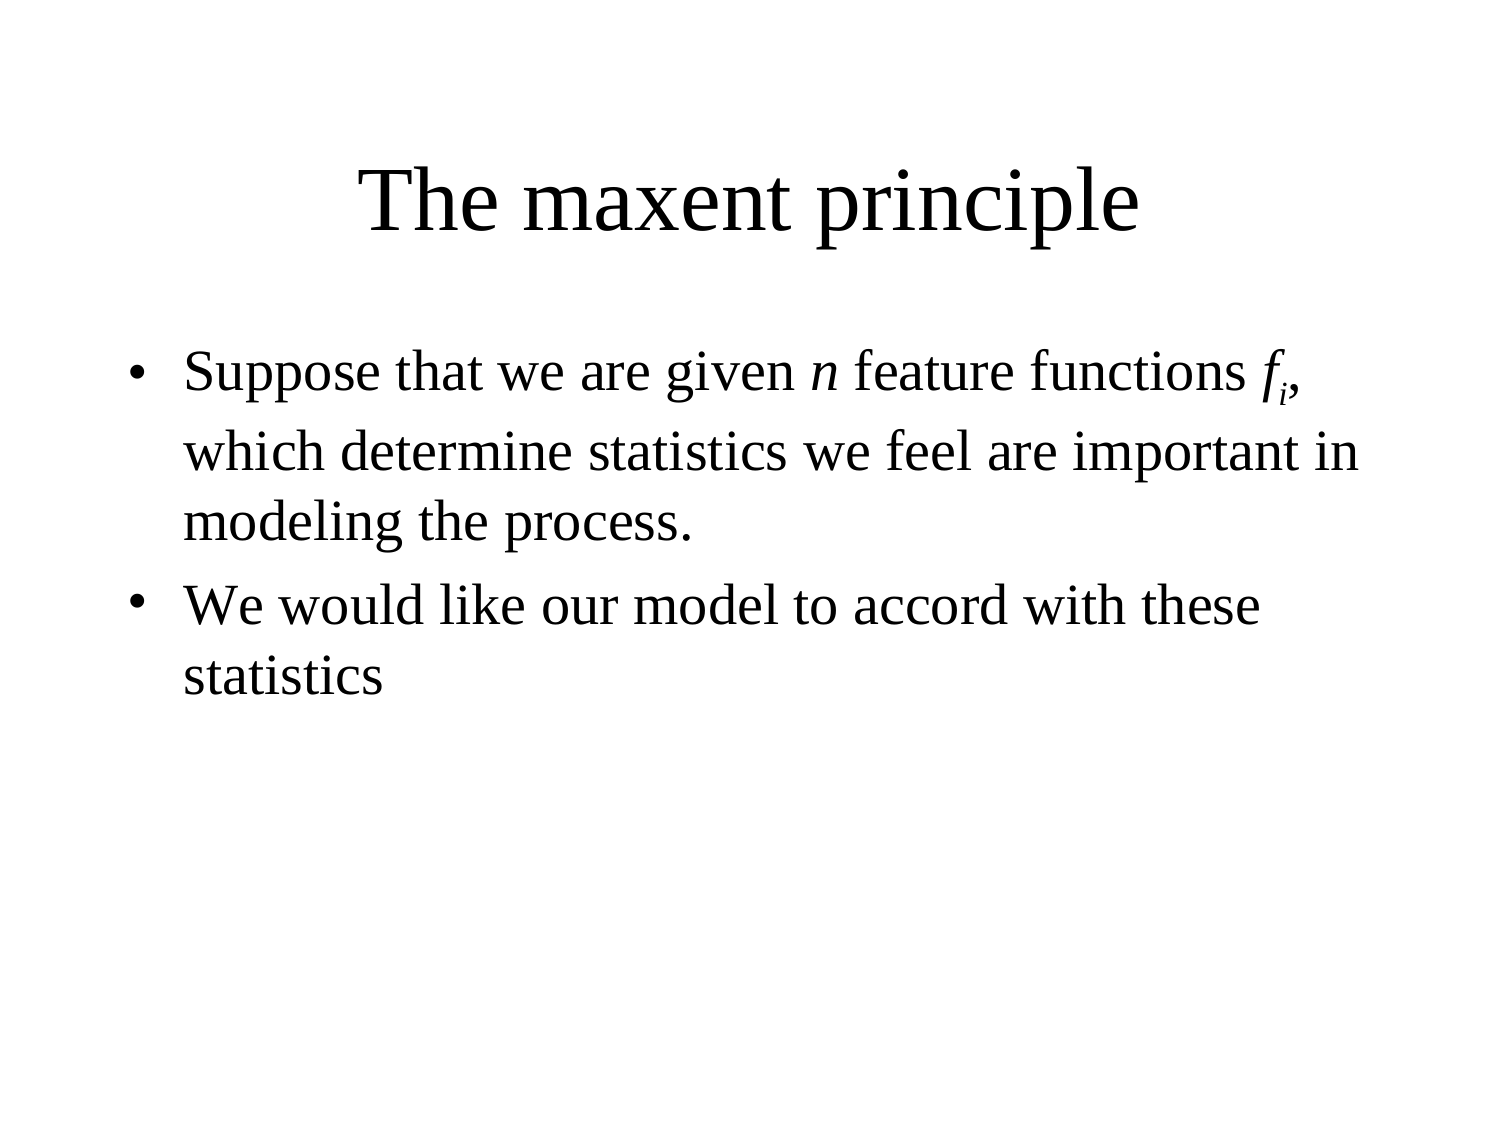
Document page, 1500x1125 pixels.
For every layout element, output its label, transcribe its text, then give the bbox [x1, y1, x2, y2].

list Suppose that we are given n feature functions fi, which determine statistics we feel are important in modeling the process. We would like our model to accord with these statistics [112, 324, 1388, 1001]
title The maxent principle [112, 99, 1388, 288]
